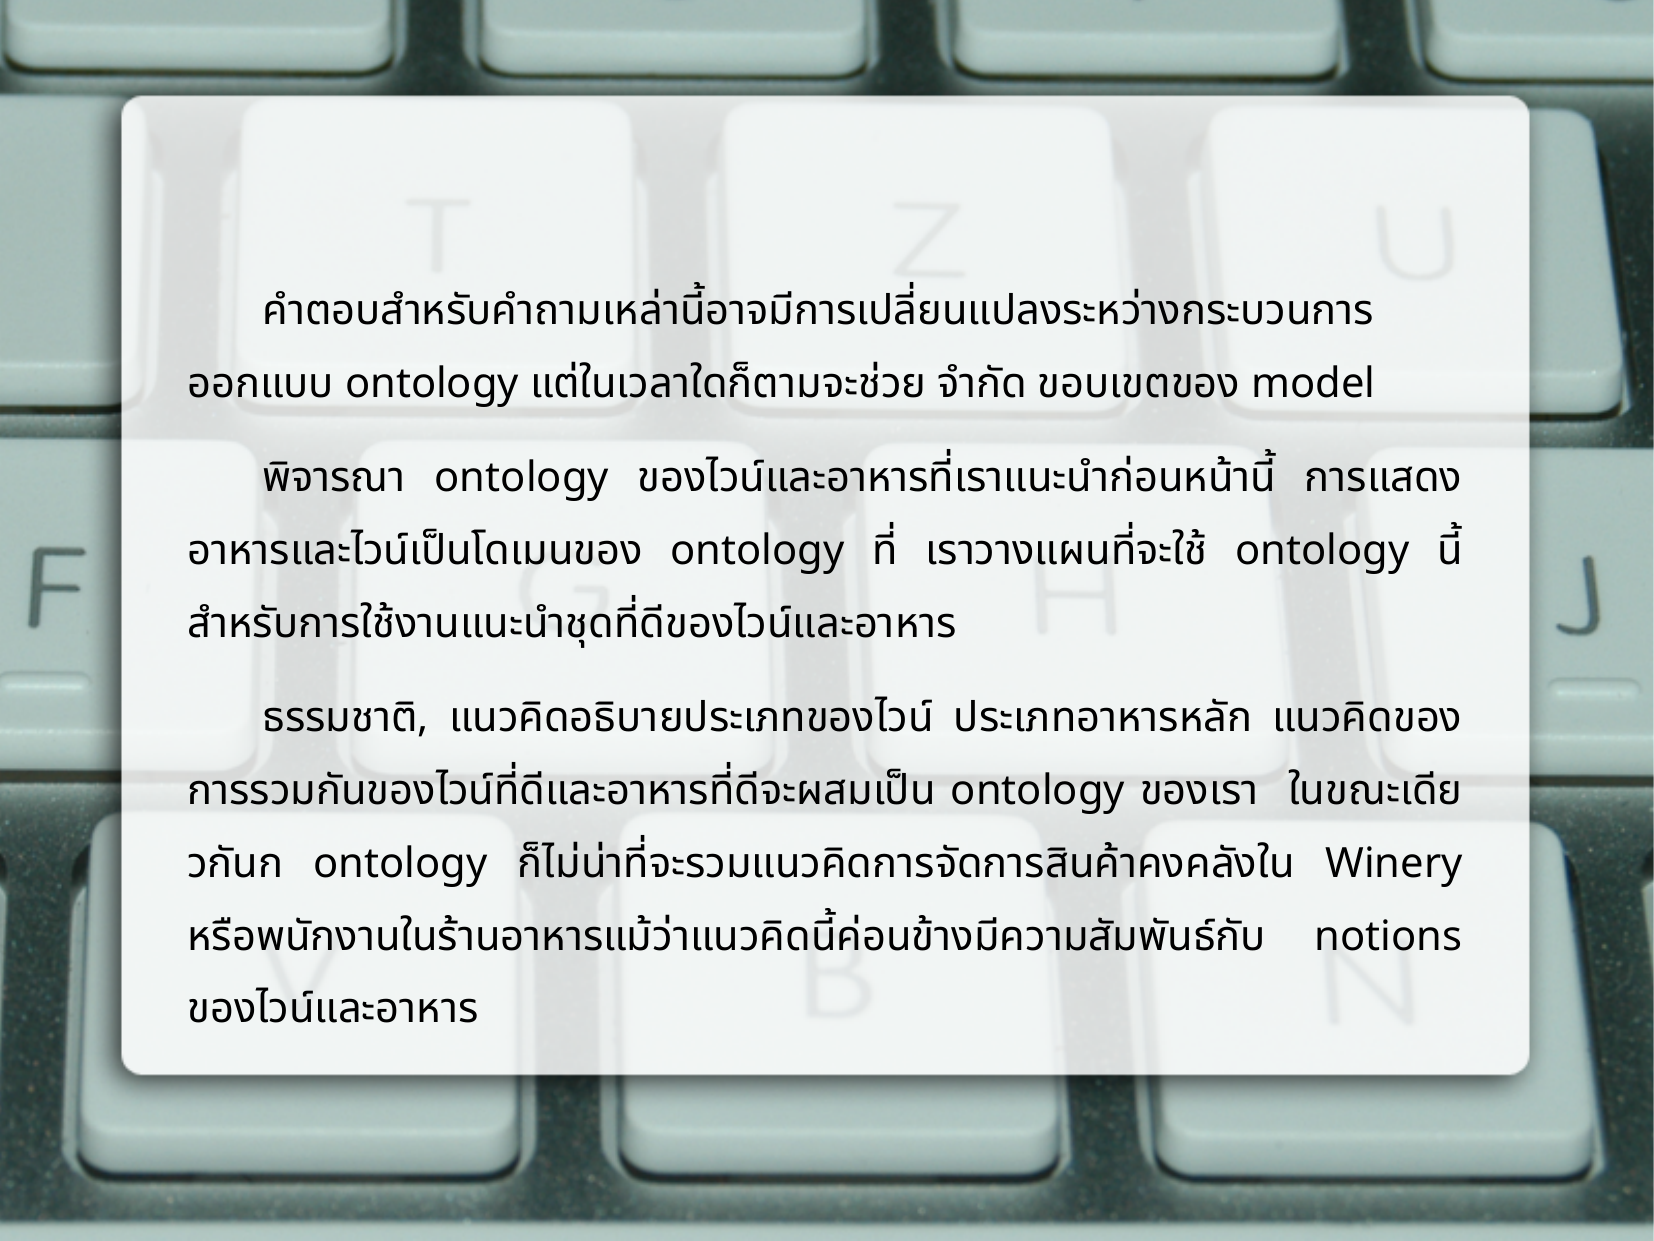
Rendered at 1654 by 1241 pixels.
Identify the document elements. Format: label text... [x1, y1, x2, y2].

picture [0, 0, 1654, 1241]
subtitle คำตอบสำหรับคำถามเหล่านี้อาจมีการเปลี่ยนแปลงระหว่างกระบวนการออกแบบ ontology แต่ในเวลาใดก็ตามจะช่วย จำกัด ขอบเขตของ model พิจารณา ontology ของไวน์และอาหารที่เราแนะนำก่อนหน้านี้ การแสดงอาหารและไวน์เป็นโดเมนของ ontology ที่ เราวางแผนที่จะใช้ ontology นี้สำหรับการใช้งานแนะนำชุดที่ดีของไวน์และอาหาร ธรรมชาติ, แนวคิดอธิบายประเภทของไวน์ ประเภทอาหารหลัก แนวคิดของการรวมกันของไวน์ที่ดีและอาหารที่ดีจะผสมเป็น ontology ของเรา ในขณะเดียวกันก ontology ก็ไม่น่าที่จะรวมแนวคิดการจัดการสินค้าคงคลังใน Winery หรือพนักงานในร้านอาหารแม้ว่าแนวคิดนี้ค่อนข้างมีความสัมพันธ์กับ notions ของไวน์และอาหาร [187, 337, 1463, 976]
